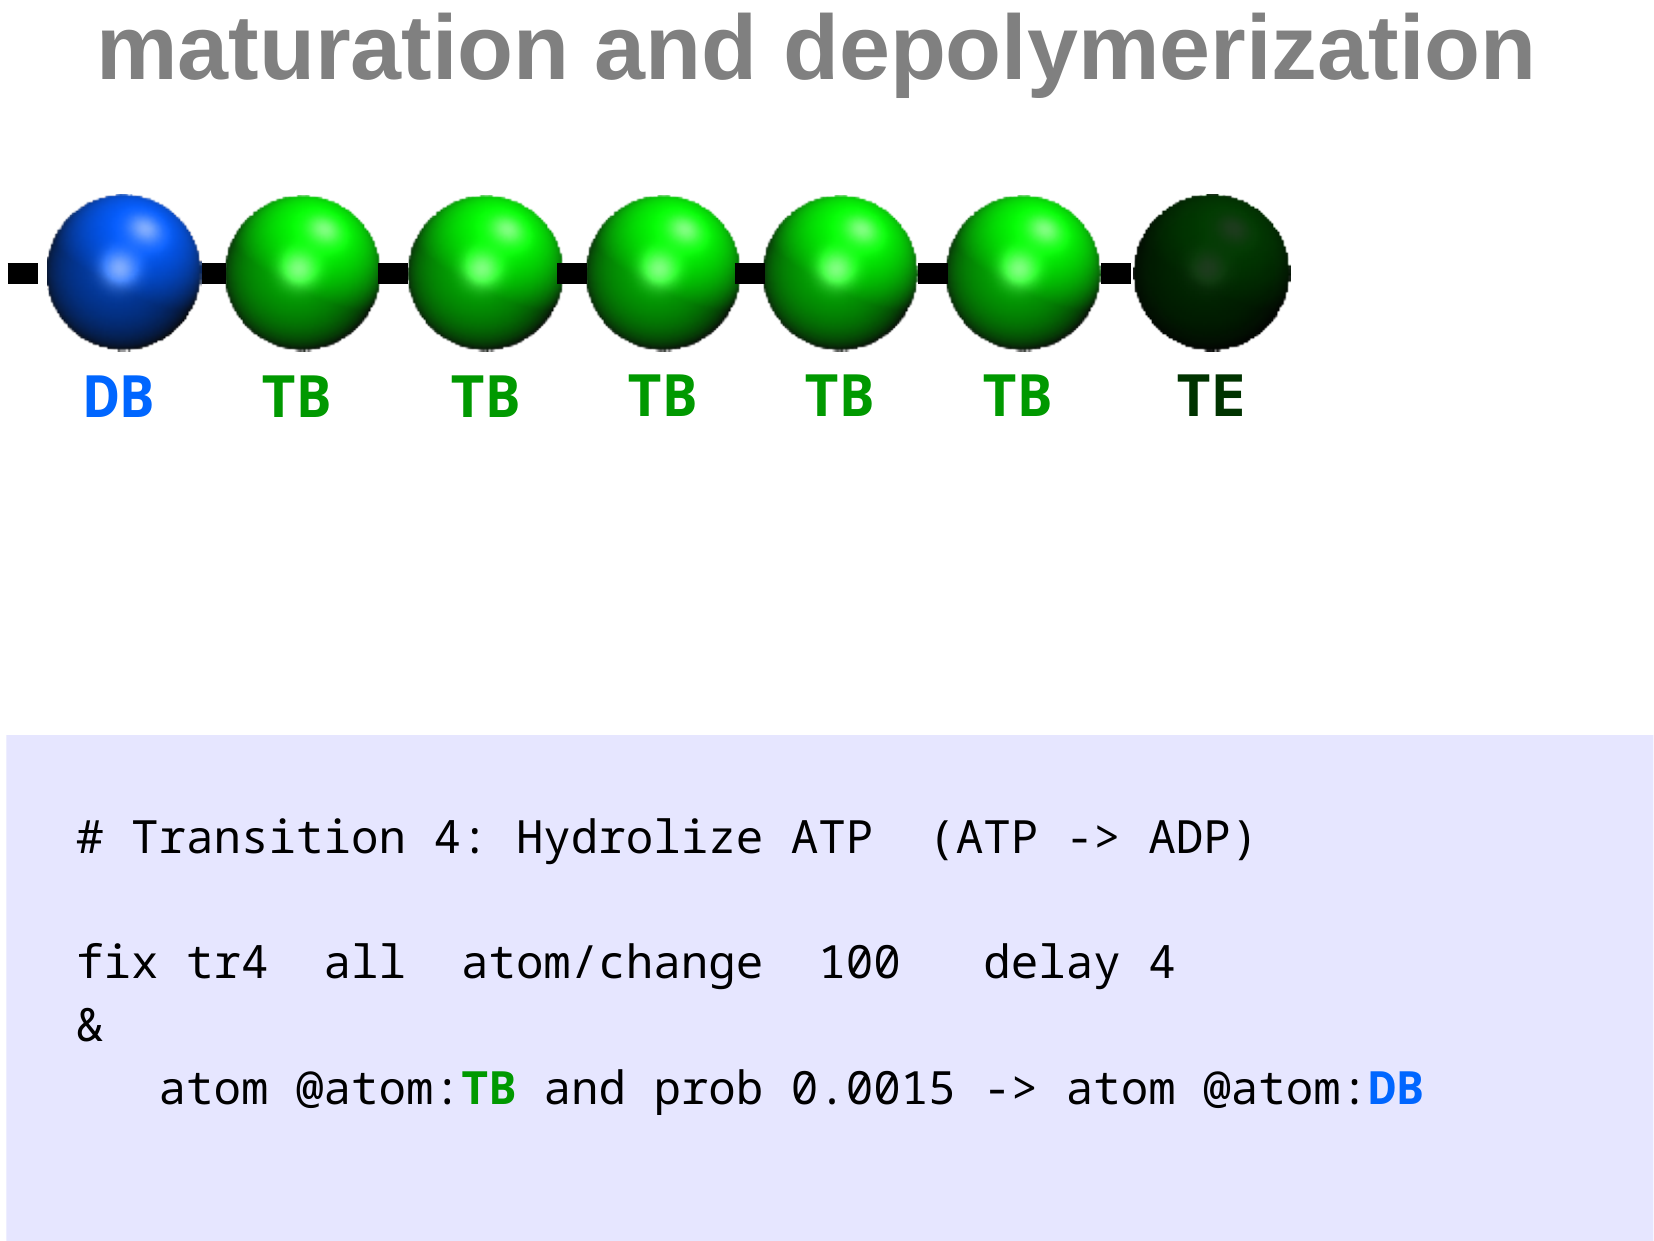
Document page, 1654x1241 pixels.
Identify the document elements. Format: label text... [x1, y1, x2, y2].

text_box TB [225, 347, 402, 421]
text_box # Transition 4: Hydrolize ATP (ATP -> ADP) fix tr4 all atom/change 100 delay 4 & atom @atom:TB and prob 0.0015 -> atom @atom:DB [6, 735, 1654, 1241]
text_box TB [768, 347, 945, 421]
text_box TB [591, 347, 768, 421]
text_box TE [1123, 347, 1317, 421]
picture [1133, 194, 1291, 347]
picture [945, 195, 1102, 347]
picture [407, 195, 565, 347]
text_box DB [14, 347, 225, 421]
text_box TB [402, 347, 591, 421]
picture [762, 195, 919, 347]
text_box maturation and depolymerization [0, 0, 1635, 140]
picture [585, 195, 742, 347]
picture [224, 195, 382, 347]
picture [47, 194, 202, 347]
text_box TB [945, 347, 1123, 421]
